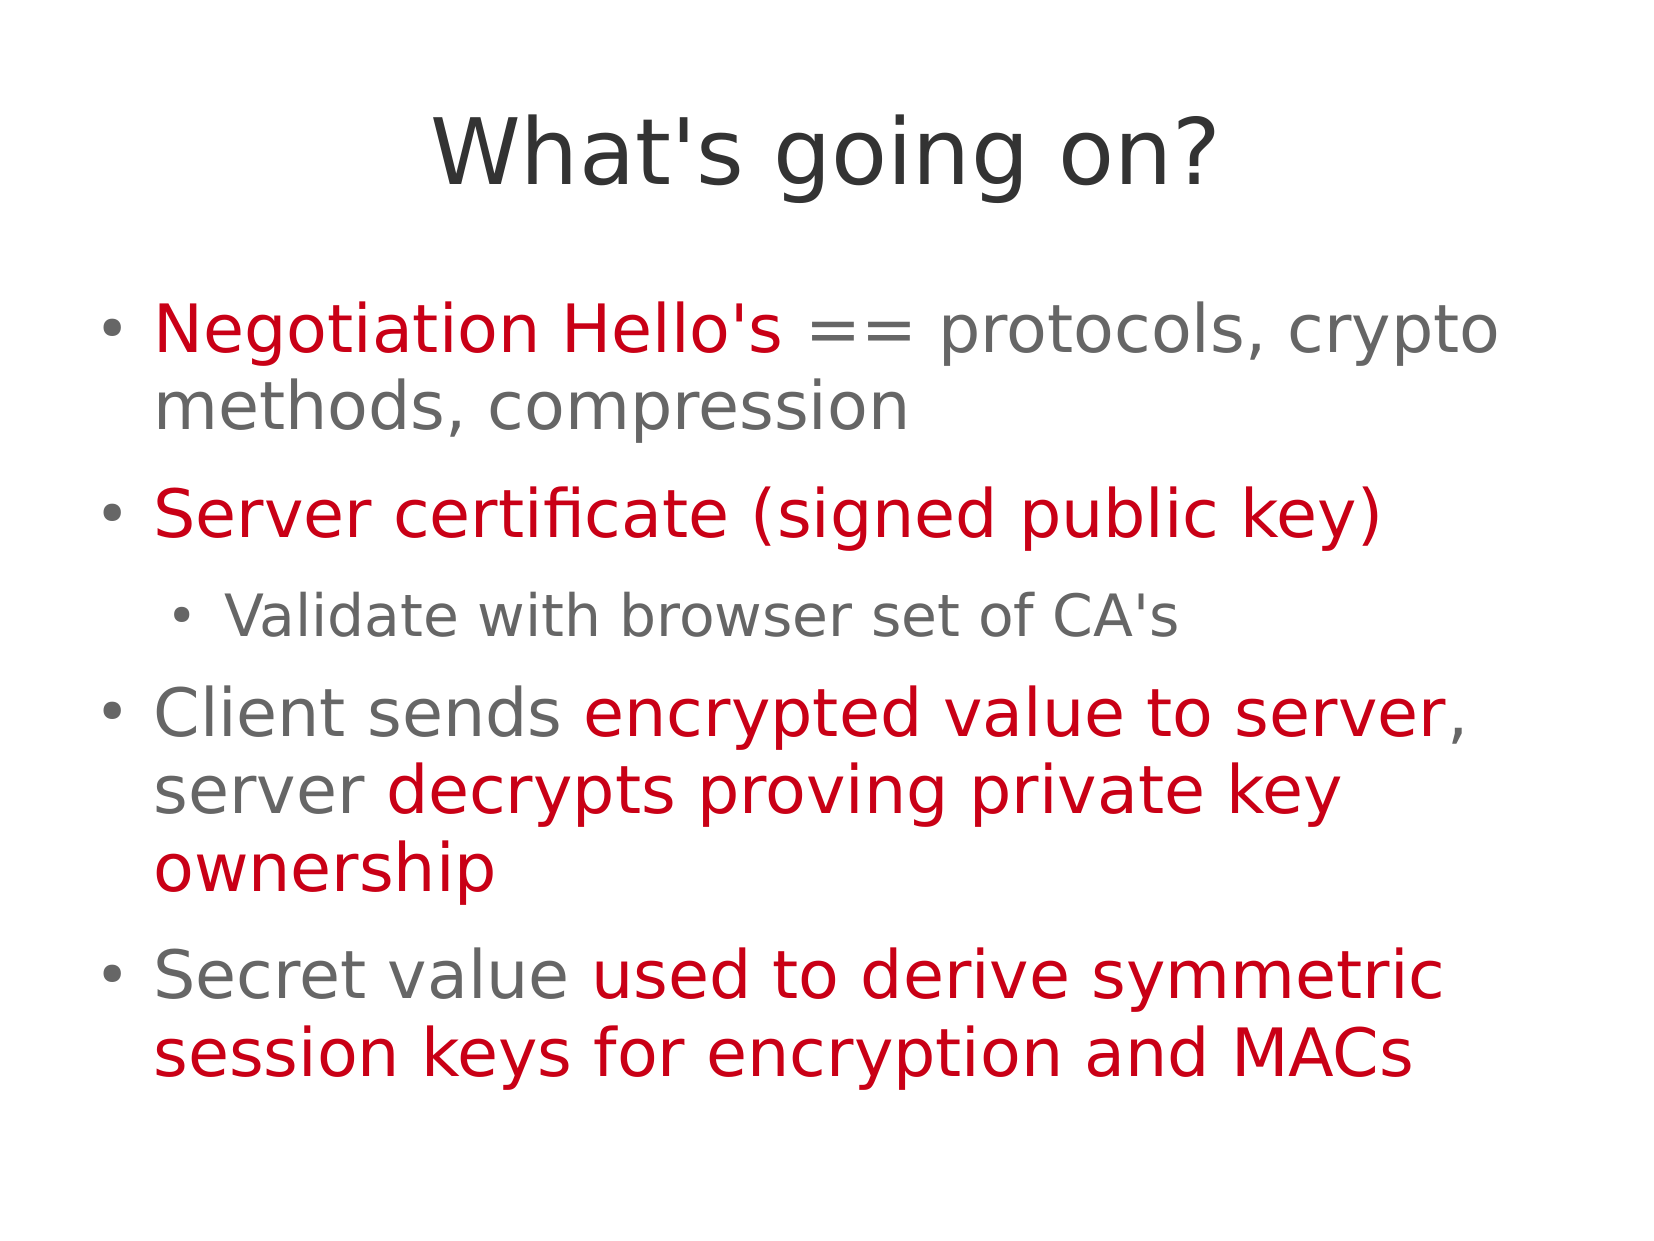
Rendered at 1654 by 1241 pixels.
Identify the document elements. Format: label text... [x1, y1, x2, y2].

title What's going on? [82, 49, 1571, 257]
list Negotiation Hello's == protocols, crypto methods, compression Server certificate (signed public key) Validate with browser set of CA's Client sends encrypted value to server, server decrypts proving private key ownership Secret value used to derive symmetric session keys for encryption and MACs [82, 290, 1571, 1109]
